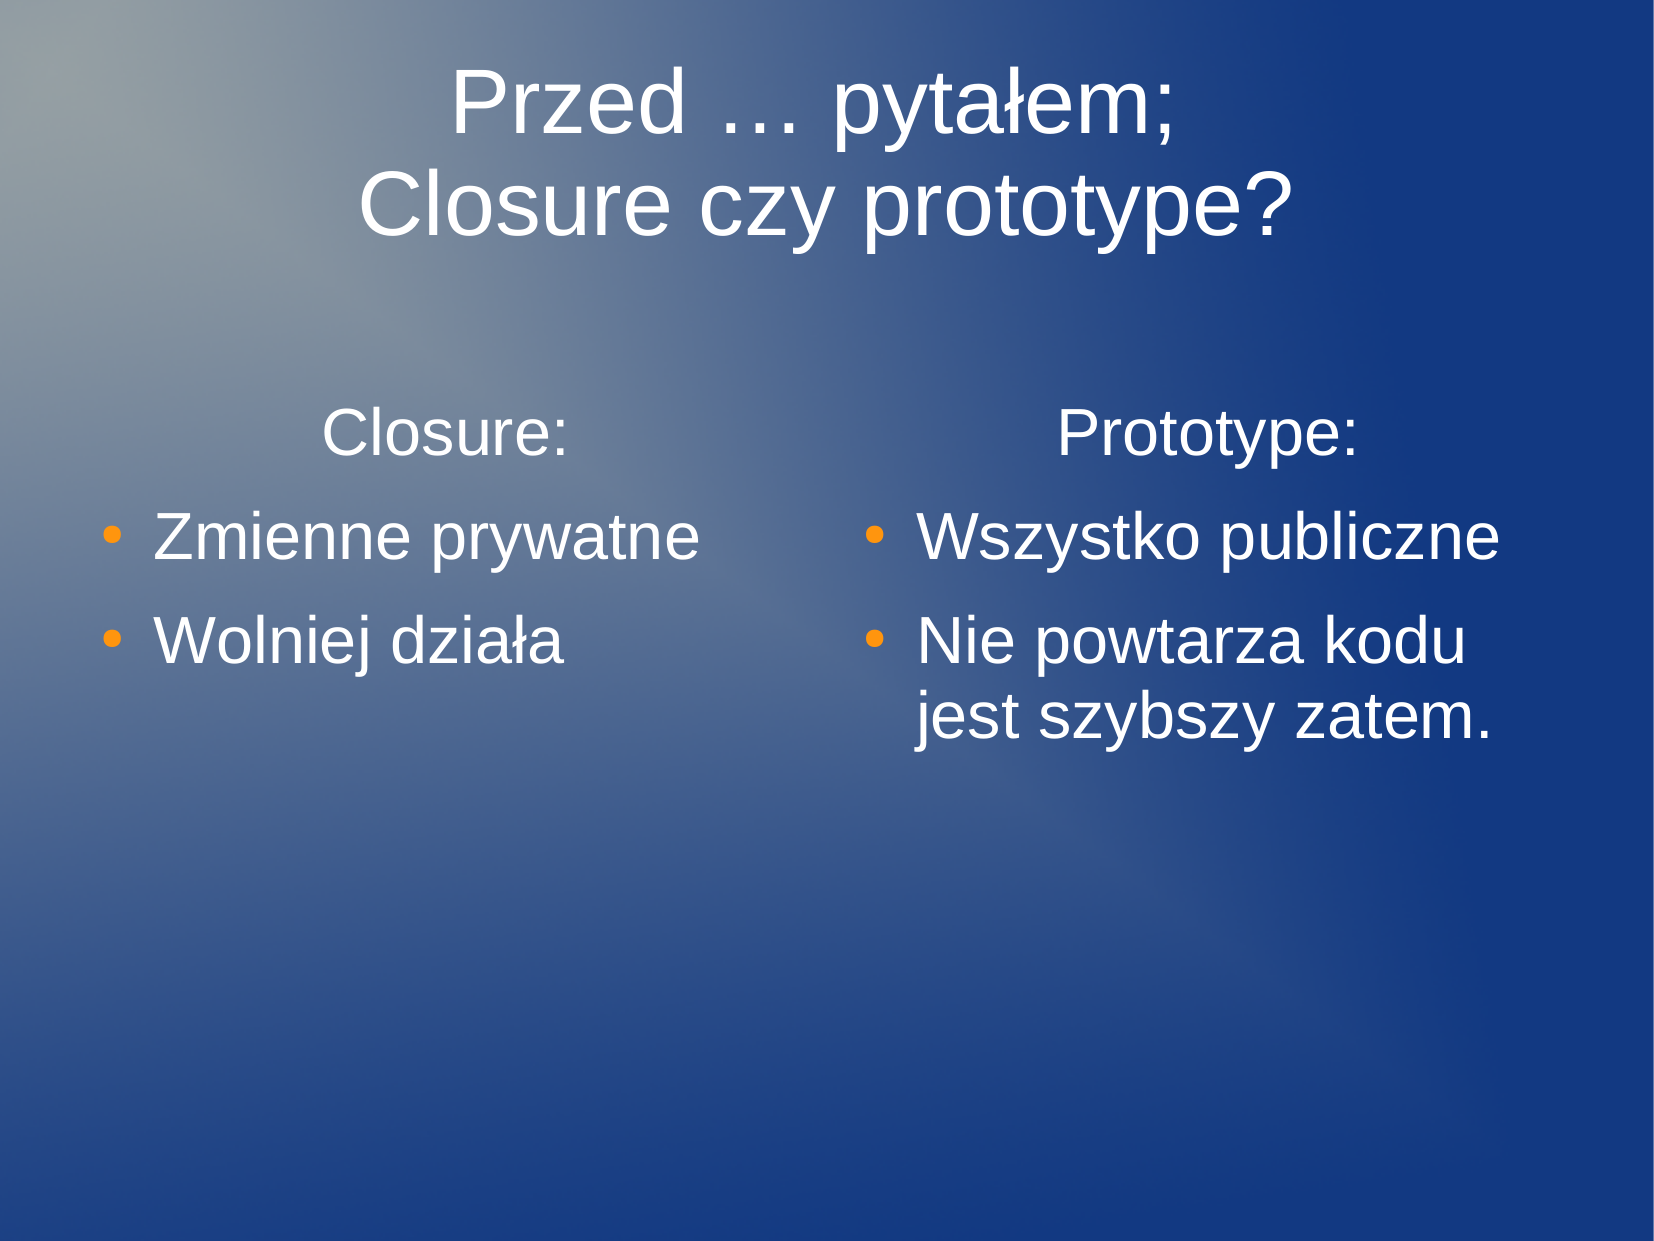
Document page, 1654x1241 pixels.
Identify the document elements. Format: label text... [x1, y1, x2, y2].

title Przed … pytałem; Closure czy prototype? [82, 49, 1571, 257]
picture [0, 0, 1654, 1241]
list Prototype: Wszystko publiczne Nie powtarza kodu jest szybszy zatem. [845, 290, 1572, 1094]
list Closure: Zmienne prywatne Wolniej działa [82, 290, 809, 1094]
